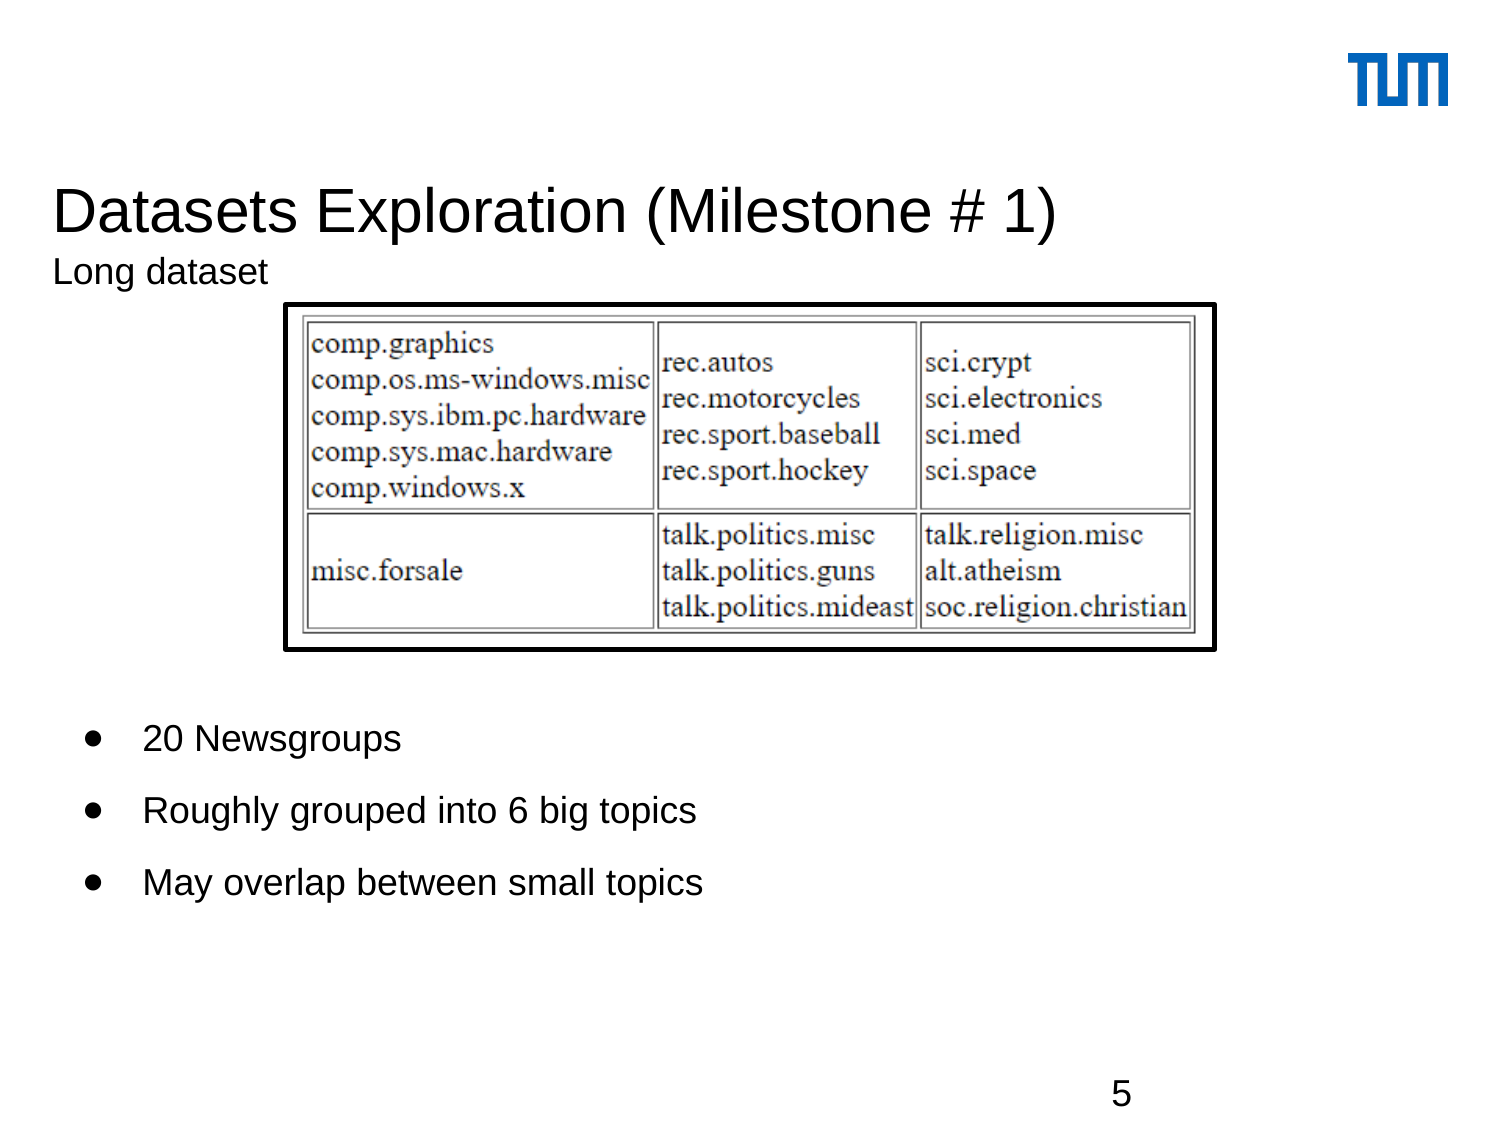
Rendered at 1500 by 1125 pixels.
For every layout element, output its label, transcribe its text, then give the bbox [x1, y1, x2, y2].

text_box Datasets Exploration (Milestone # 1) Long dataset [52, 165, 1449, 233]
picture [1348, 53, 1448, 106]
text_box <number> [1111, 1061, 1448, 1122]
text_box 20 Newsgroups Roughly grouped into 6 big topics May overlap between small topics [52, 700, 803, 911]
picture [287, 306, 1213, 648]
